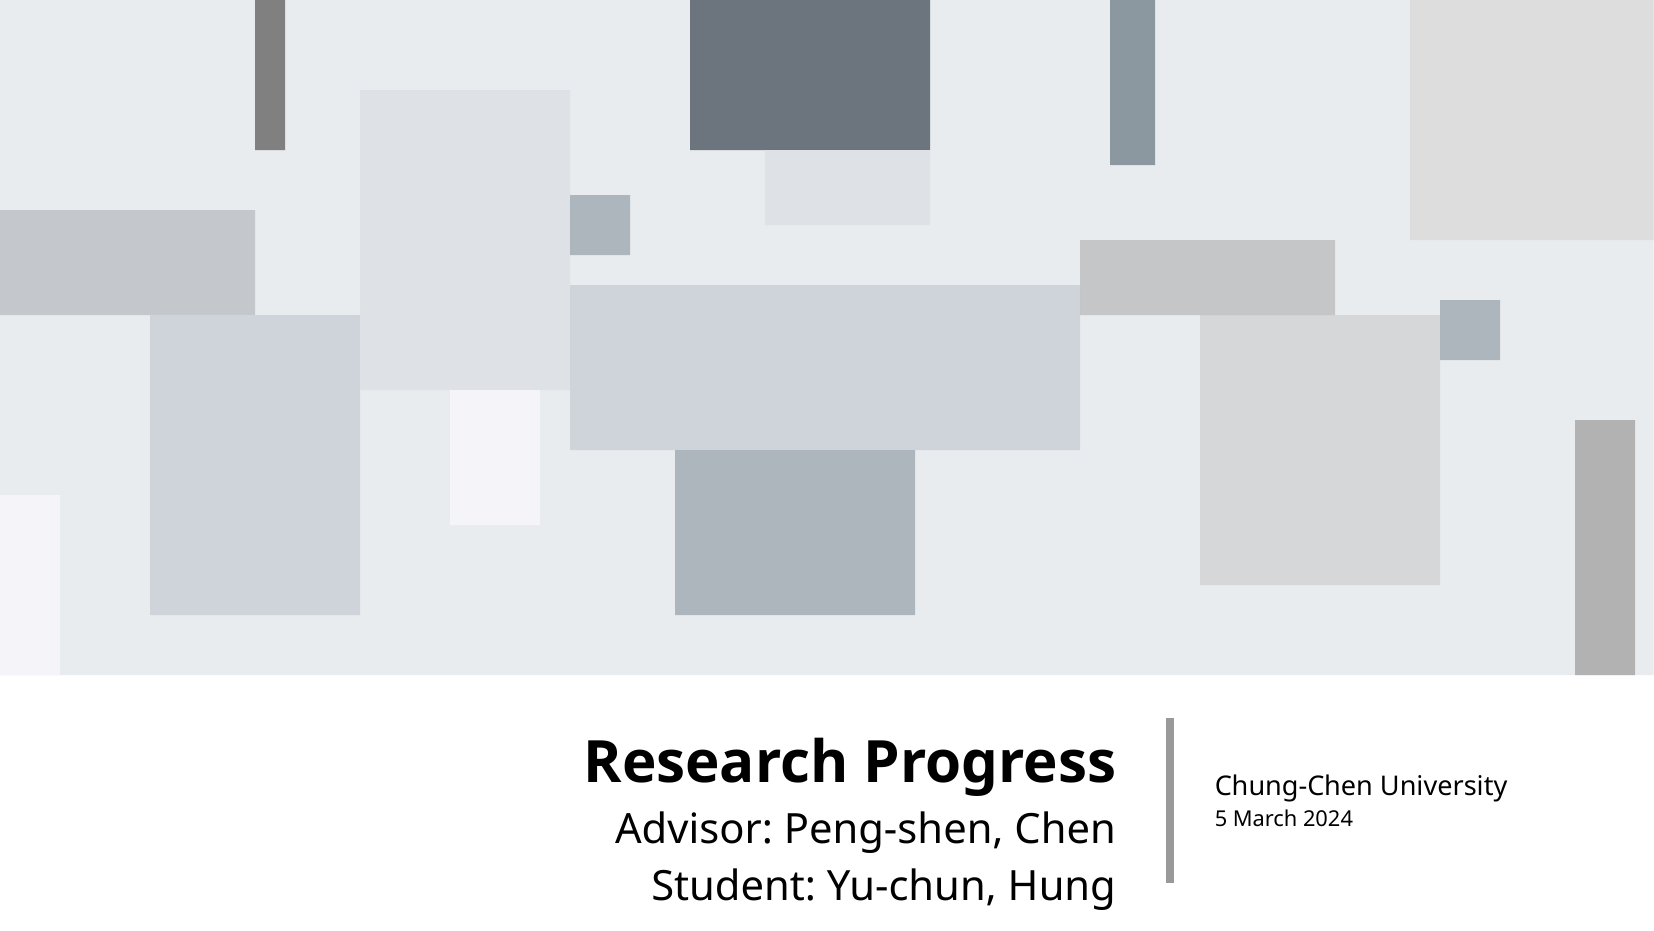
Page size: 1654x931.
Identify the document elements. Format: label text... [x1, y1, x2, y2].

text_box Chung-Chen University 5 March 2024 [1200, 759, 1591, 841]
text_box Research Progress Advisor: Peng-shen, Chen Student: Yu-chun, Hung [525, 712, 1131, 931]
